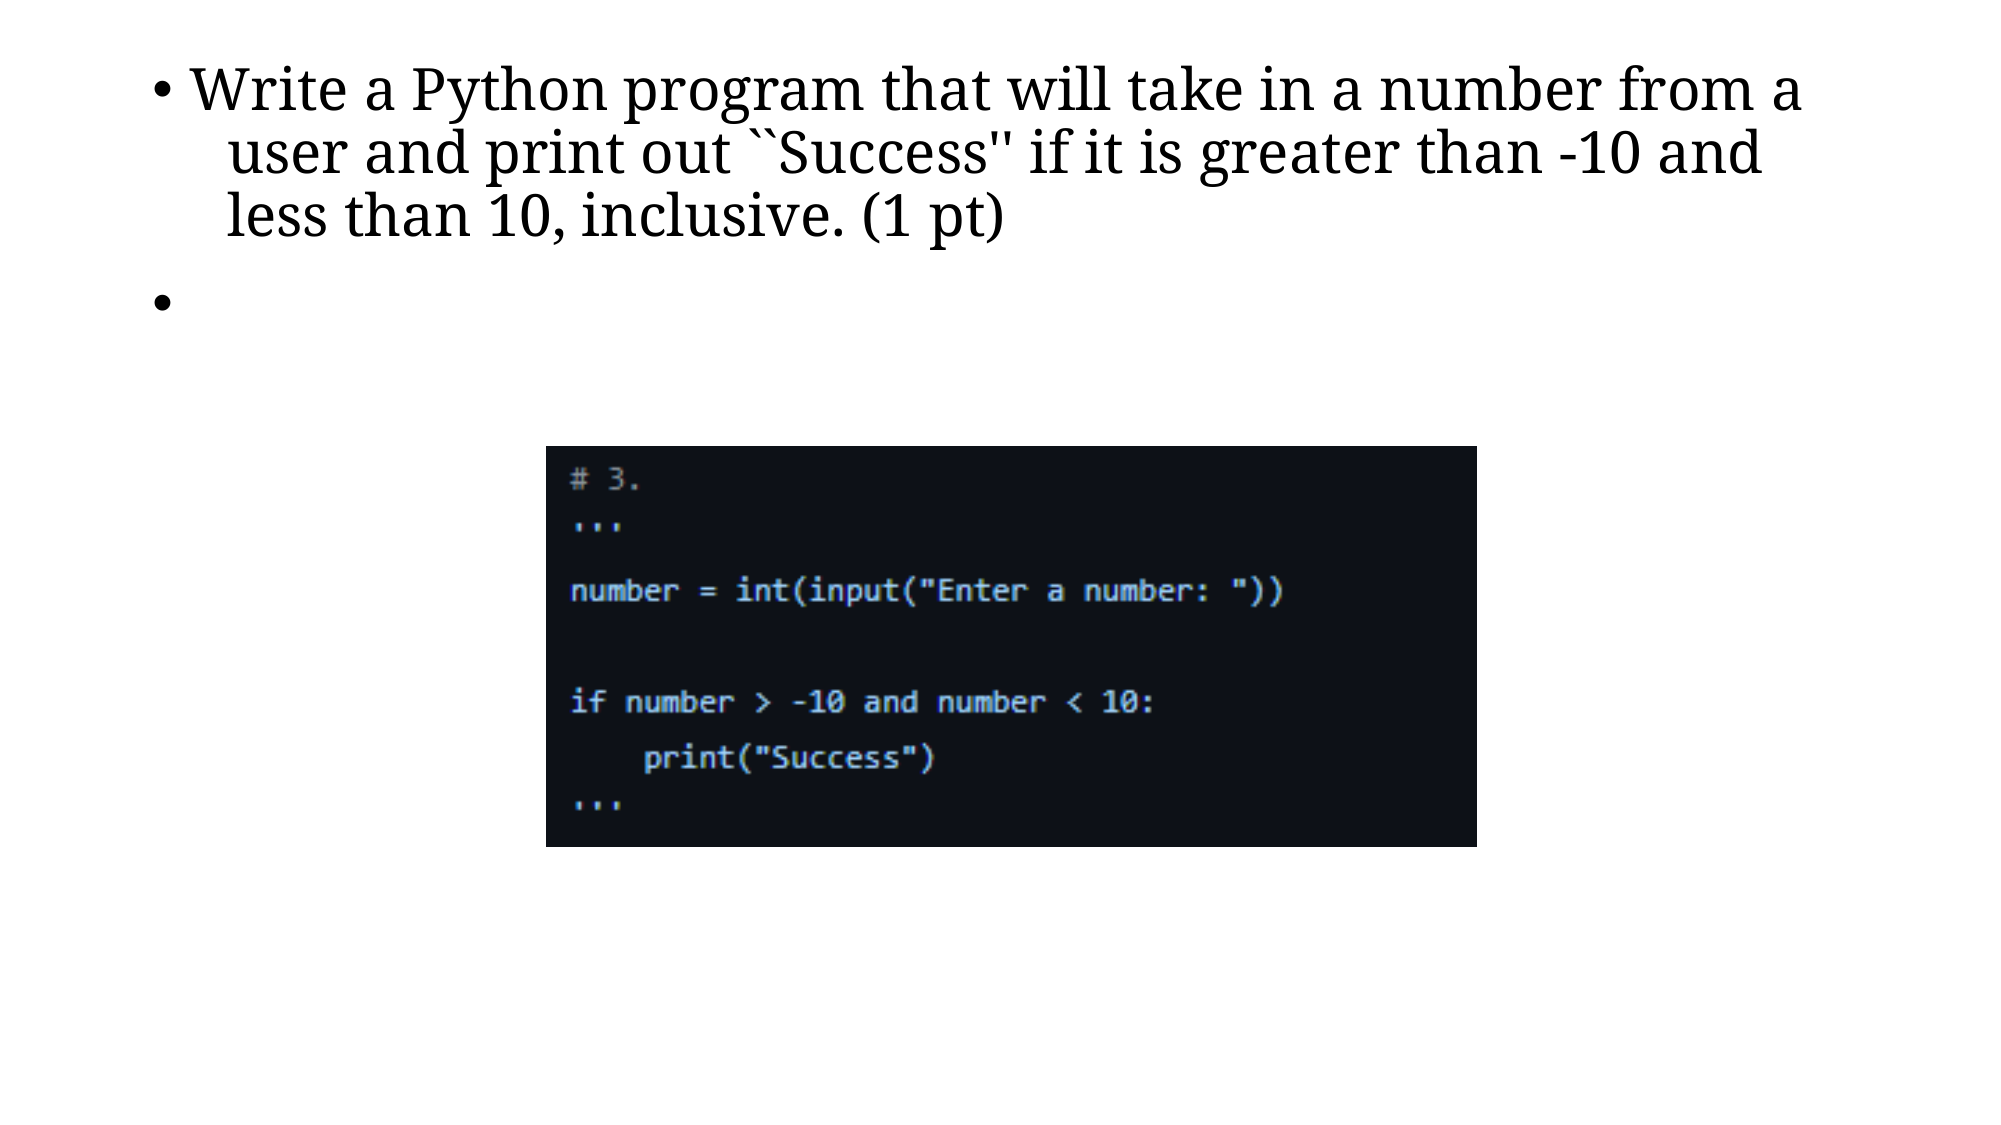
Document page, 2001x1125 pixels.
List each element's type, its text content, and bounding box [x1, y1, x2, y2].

picture [546, 446, 1477, 847]
list Write a Python program that will take in a number from a user and print out ``Success'' if it is greater than -10 and less than 10, inclusive. (1 pt) [137, 53, 1863, 767]
